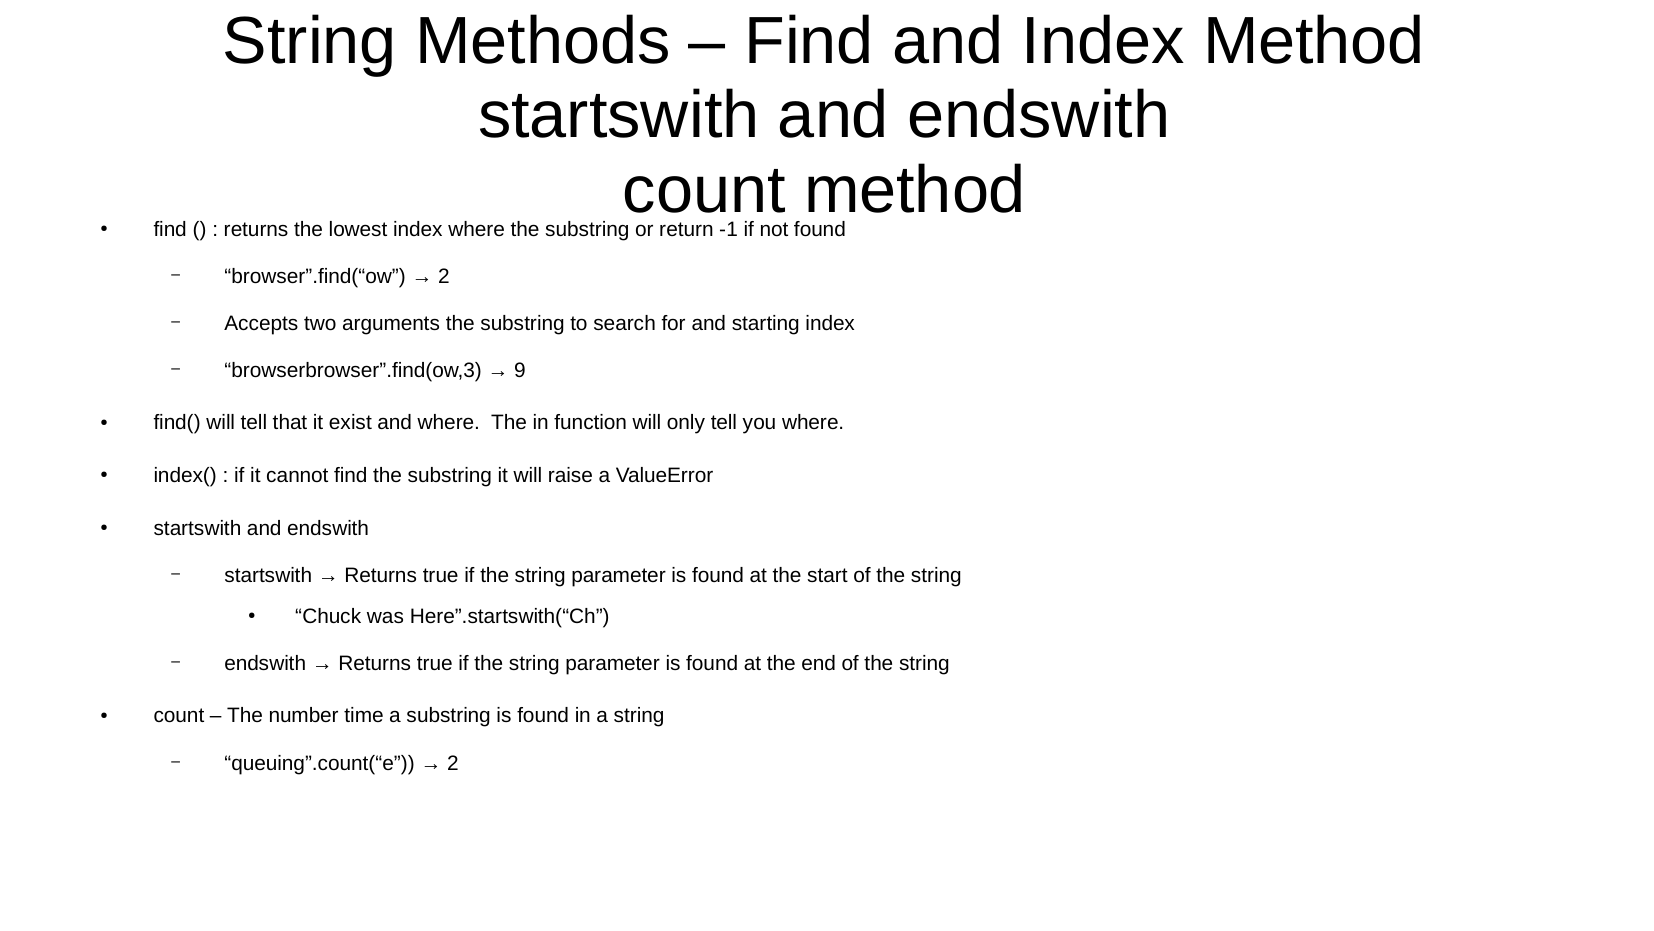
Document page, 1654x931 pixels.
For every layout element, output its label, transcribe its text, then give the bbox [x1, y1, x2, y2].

list find () : returns the lowest index where the substring or return -1 if not found “browser”.find(“ow”) → 2 Accepts two arguments the substring to search for and starting index “browserbrowser”.find(ow,3) → 9 find() will tell that it exist and where. The in function will only tell you where. index() : if it cannot find the substring it will raise a ValueError startswith and endswith startswith → Returns true if the string parameter is found at the start of the string “Chuck was Here”.startswith(“Ch”) endswith → Returns true if the string parameter is found at the end of the string count – The number time a substring is found in a string “queuing”.count(“e”)) → 2 [82, 217, 1576, 916]
title String Methods – Find and Index Method startswith and endswith count method [80, 2, 1569, 227]
